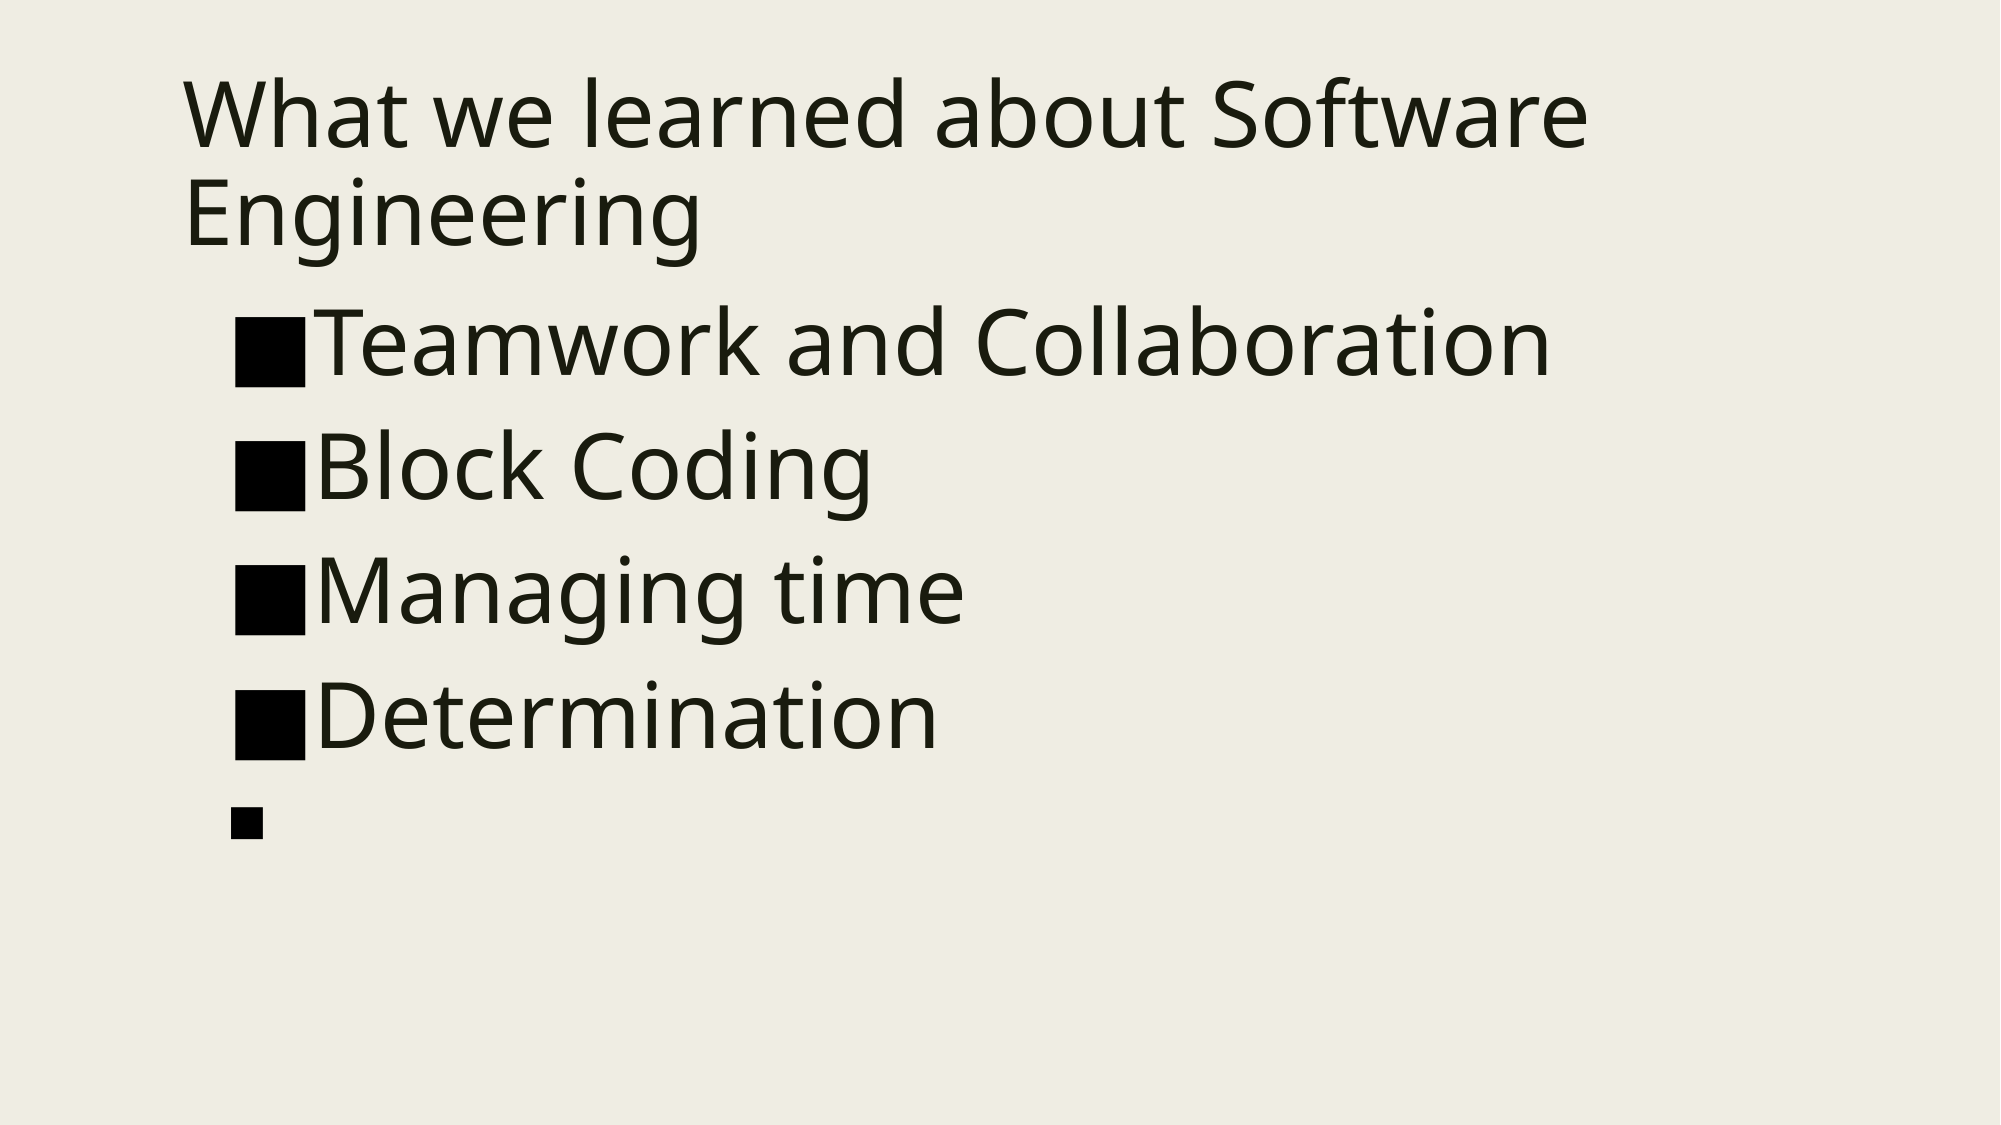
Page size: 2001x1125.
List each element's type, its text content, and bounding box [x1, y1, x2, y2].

list Teamwork and Collaboration Block Coding Managing time Determination [212, 213, 1788, 802]
title What we learned about Software Engineering [167, 61, 2000, 306]
